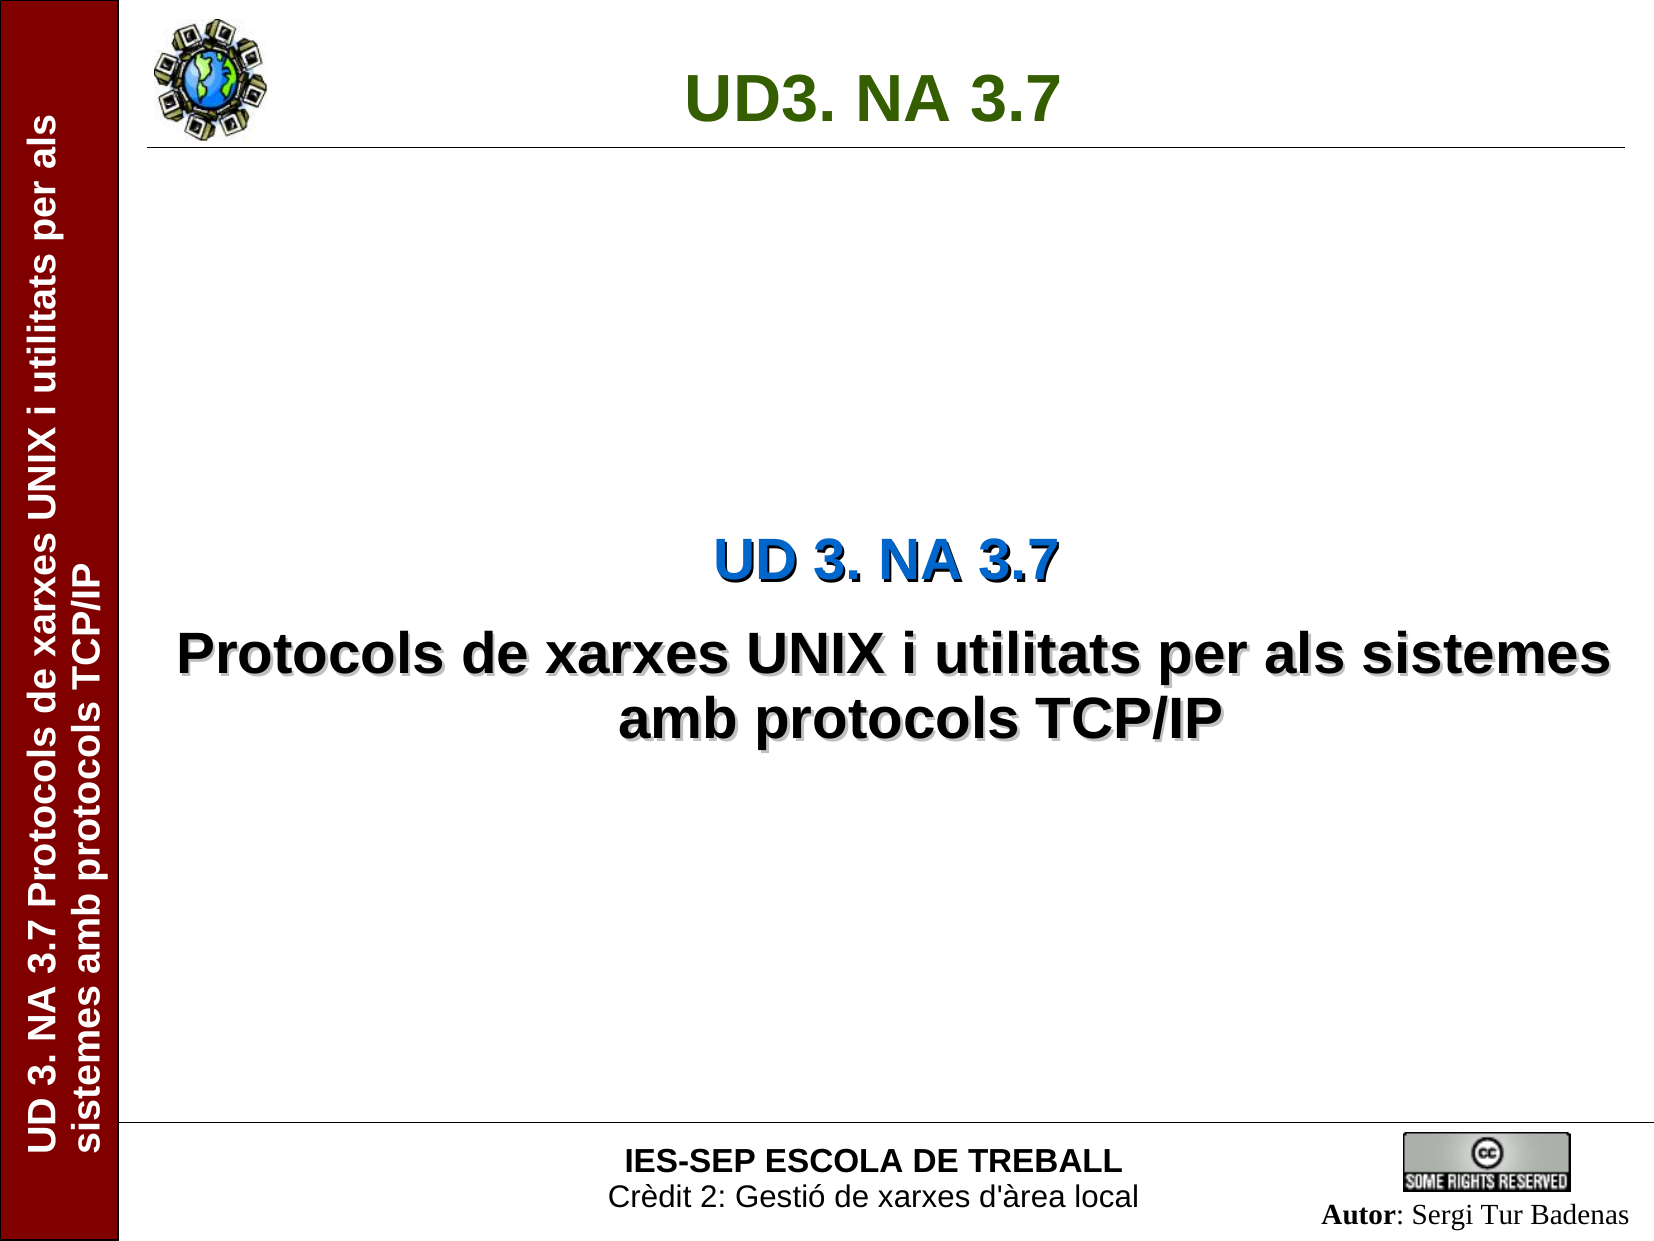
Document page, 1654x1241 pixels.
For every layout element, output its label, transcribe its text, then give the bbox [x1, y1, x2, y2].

picture [1403, 1132, 1571, 1192]
title UD3. NA 3.7 [129, 49, 1619, 148]
text_box UD 3. NA 3.7 Protocols de xarxes UNIX i utilitats per als sistemes amb protocols TCP/IP [141, 242, 1630, 1093]
picture [154, 19, 268, 49]
